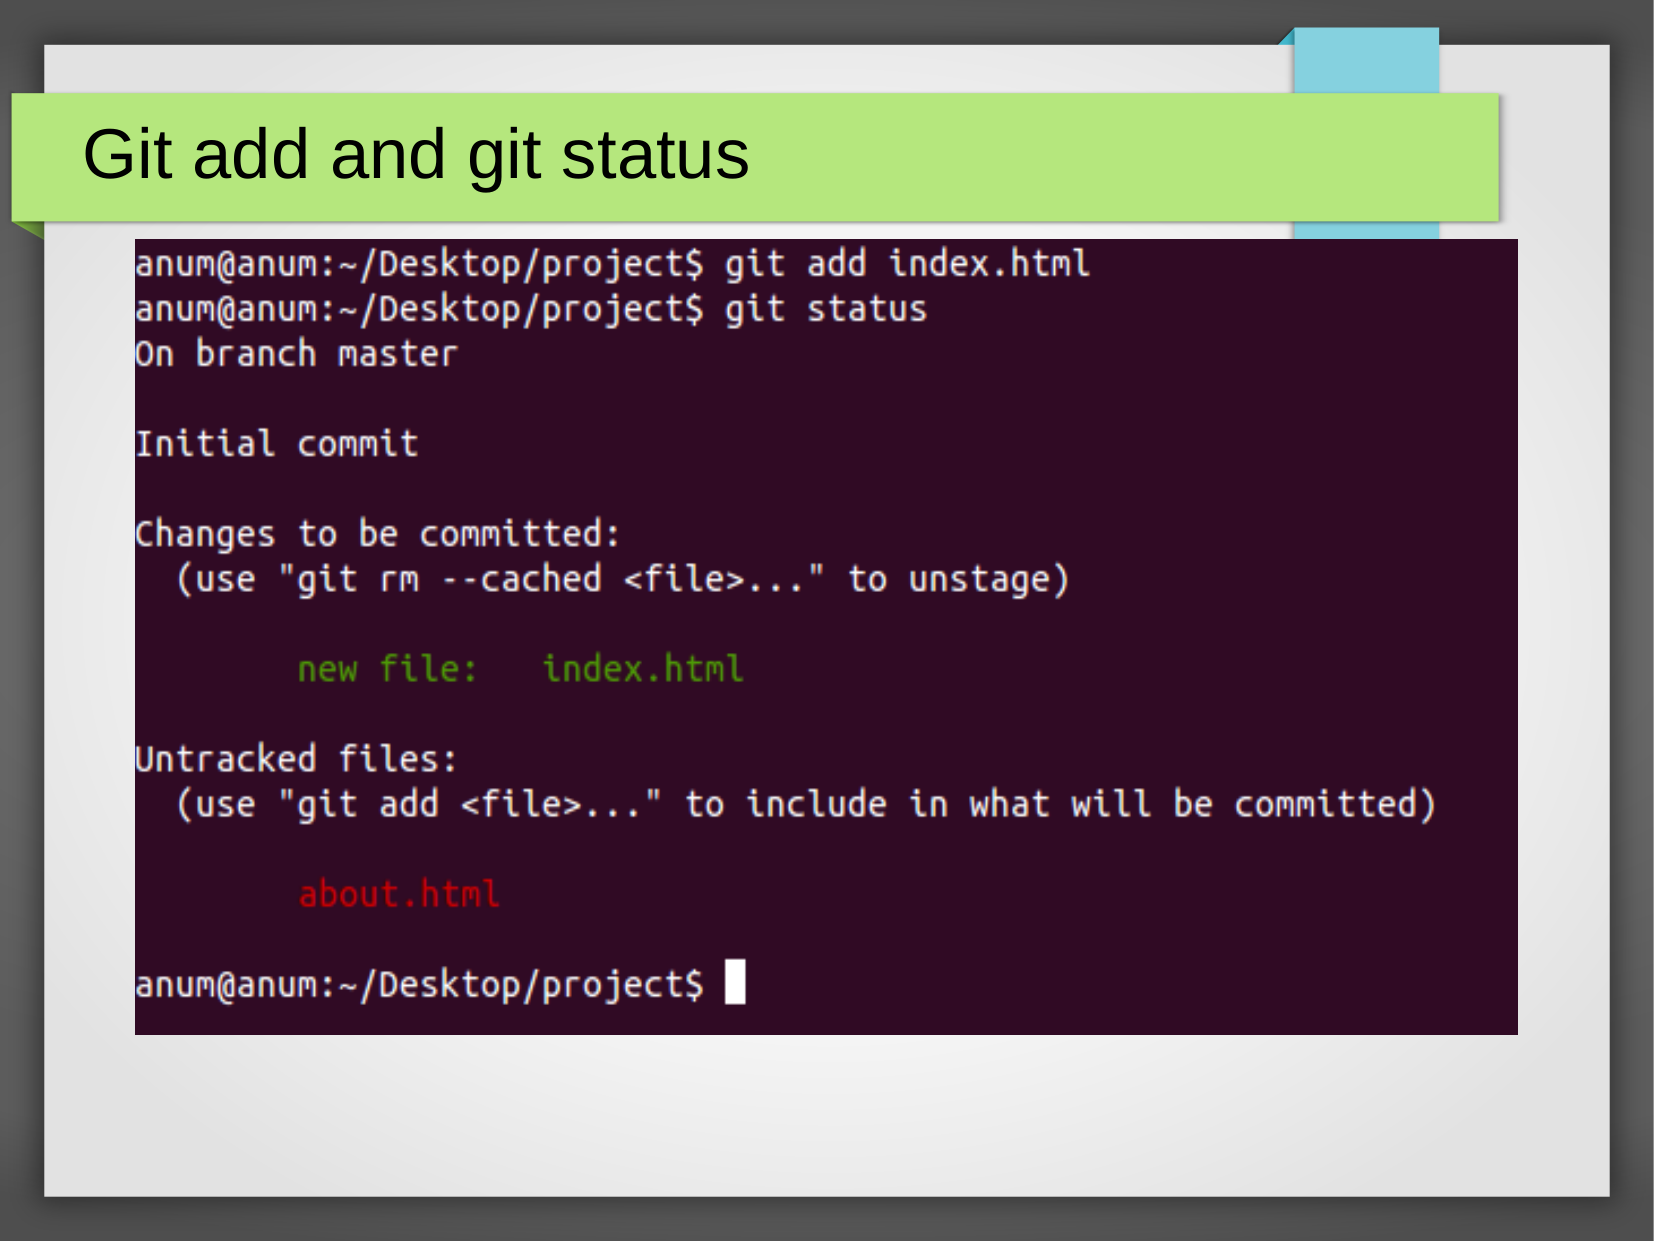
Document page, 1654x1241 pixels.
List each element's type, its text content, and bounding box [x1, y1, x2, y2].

title Git add and git status [82, 94, 1264, 213]
picture [0, 0, 1654, 1241]
